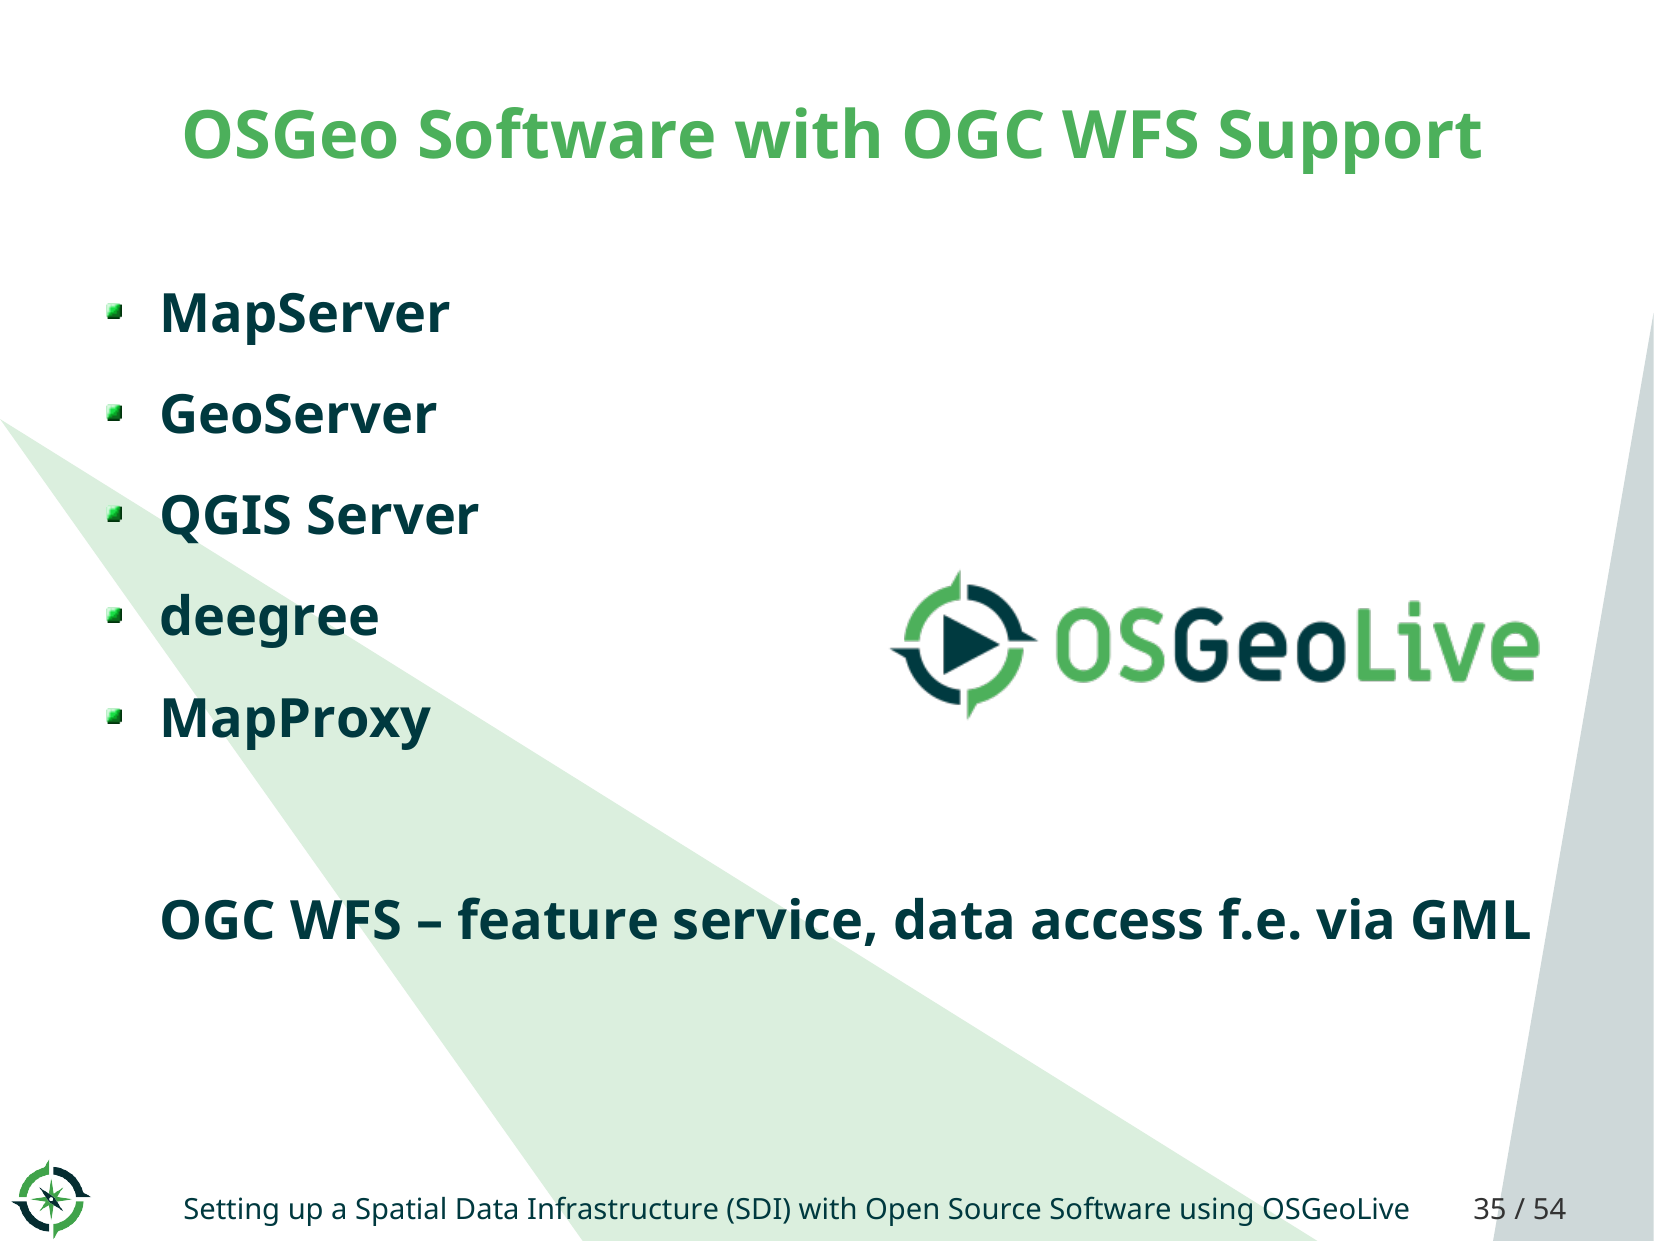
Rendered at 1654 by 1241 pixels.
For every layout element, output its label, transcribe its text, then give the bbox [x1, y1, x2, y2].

title OSGeo Software with OGC WFS Support [88, 55, 1577, 211]
picture [745, 566, 1654, 724]
picture [10, 1158, 92, 1240]
list MapServer GeoServer QGIS Server deegree MapProxy OGC WFS – feature service, data access f.e. via GML [88, 274, 1577, 1093]
